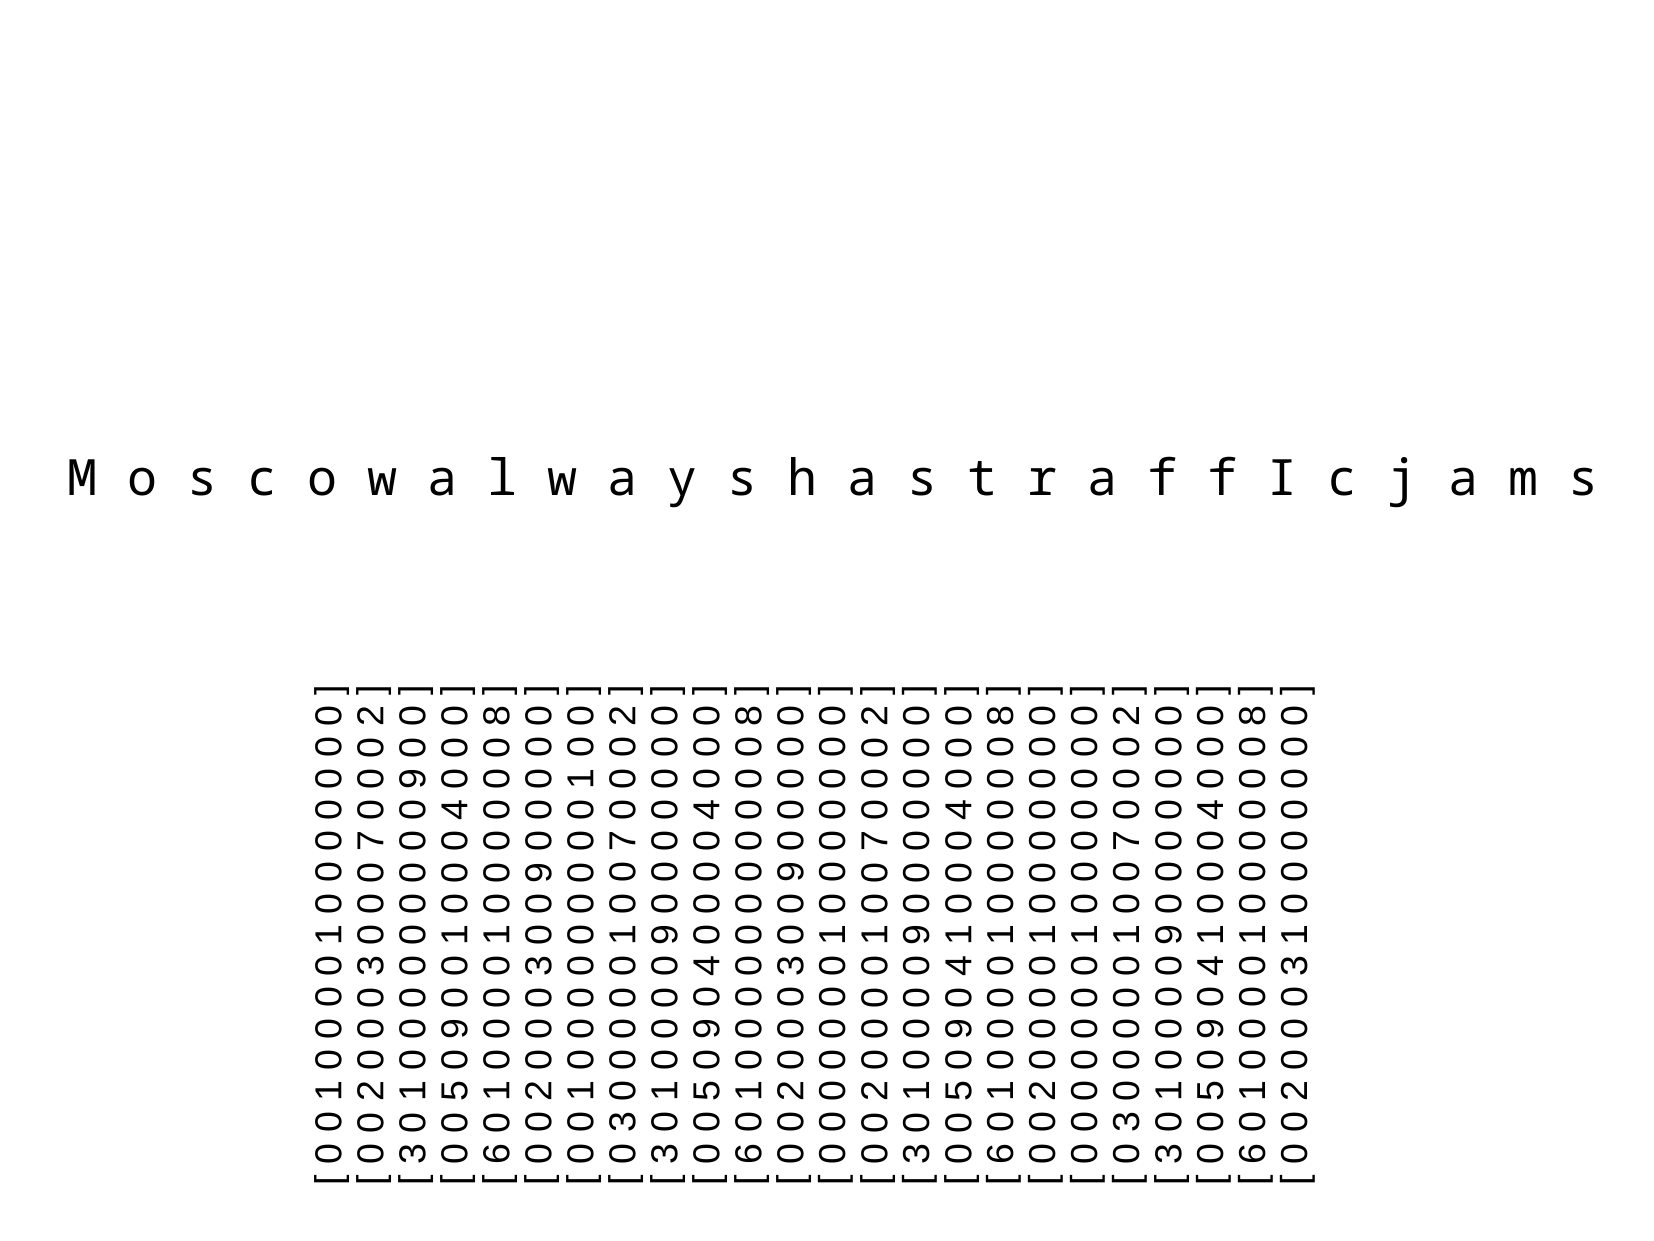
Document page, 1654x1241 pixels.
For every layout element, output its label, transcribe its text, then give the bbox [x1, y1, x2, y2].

text_box M o s c o w a l w a y s h a s t r a f f I c j a m s [0, 434, 1654, 550]
text_box [ 0 0 1 0 0 0 0 1 0 0 0 0 0 0 0 ] [ 0 0 2 0 0 0 3 0 0 0 7 0 0 0 2 ] [ 3 0 1 0 0 0 0 0 0 0 0 0 9 0 0 ] [ 0 0 5 0 9 0 0 1 0 0 0 4 0 0 0 ] [ 6 0 1 0 0 0 0 1 0 0 0 0 0 0 8 ] [ 0 0 2 0 0 0 3 0 0 9 0 0 0 0 0 ] [ 0 0 1 0 0 0 0 0 0 0 0 0 1 0 0 ] [ 0 3 0 0 0 0 0 1 0 0 7 0 0 0 2 ] [ 3 0 1 0 0 0 0 9 0 0 0 0 0 0 0 ] [ 0 0 5 0 9 0 4 0 0 0 0 4 0 0 0 ] [ 6 0 1 0 0 0 0 0 0 0 0 0 0 0 8 ] [ 0 0 2 0 0 0 3 0 0 9 0 0 0 0 0 ] [ 0 0 0 0 0 0 0 1 0 0 0 0 0 0 0 ] [ 0 0 2 0 0 0 0 1 0 0 7 0 0 0 2 ] [ 3 0 1 0 0 0 0 9 0 0 0 0 0 0 0 ] [ 0 0 5 0 9 0 4 1 0 0 0 4 0 0 0 ] [ 6 0 1 0 0 0 0 1 0 0 0 0 0 0 8 ] [ 0 0 2 0 0 0 0 1 0 0 0 0 0 0 0 ] [ 0 0 0 0 0 0 0 1 0 0 0 0 0 0 0 ] [ 0 3 0 0 0 0 0 1 0 0 7 0 0 0 2 ] [ 3 0 1 0 0 0 0 9 0 0 0 0 0 0 0 ] [ 0 0 5 0 9 0 4 1 0 0 0 4 0 0 0 ] [ 6 0 1 0 0 0 0 1 0 0 0 0 0 0 8 ] [ 0 0 2 0 0 0 3 1 0 0 0 0 0 0 0 ] [300, 550, 1326, 1201]
